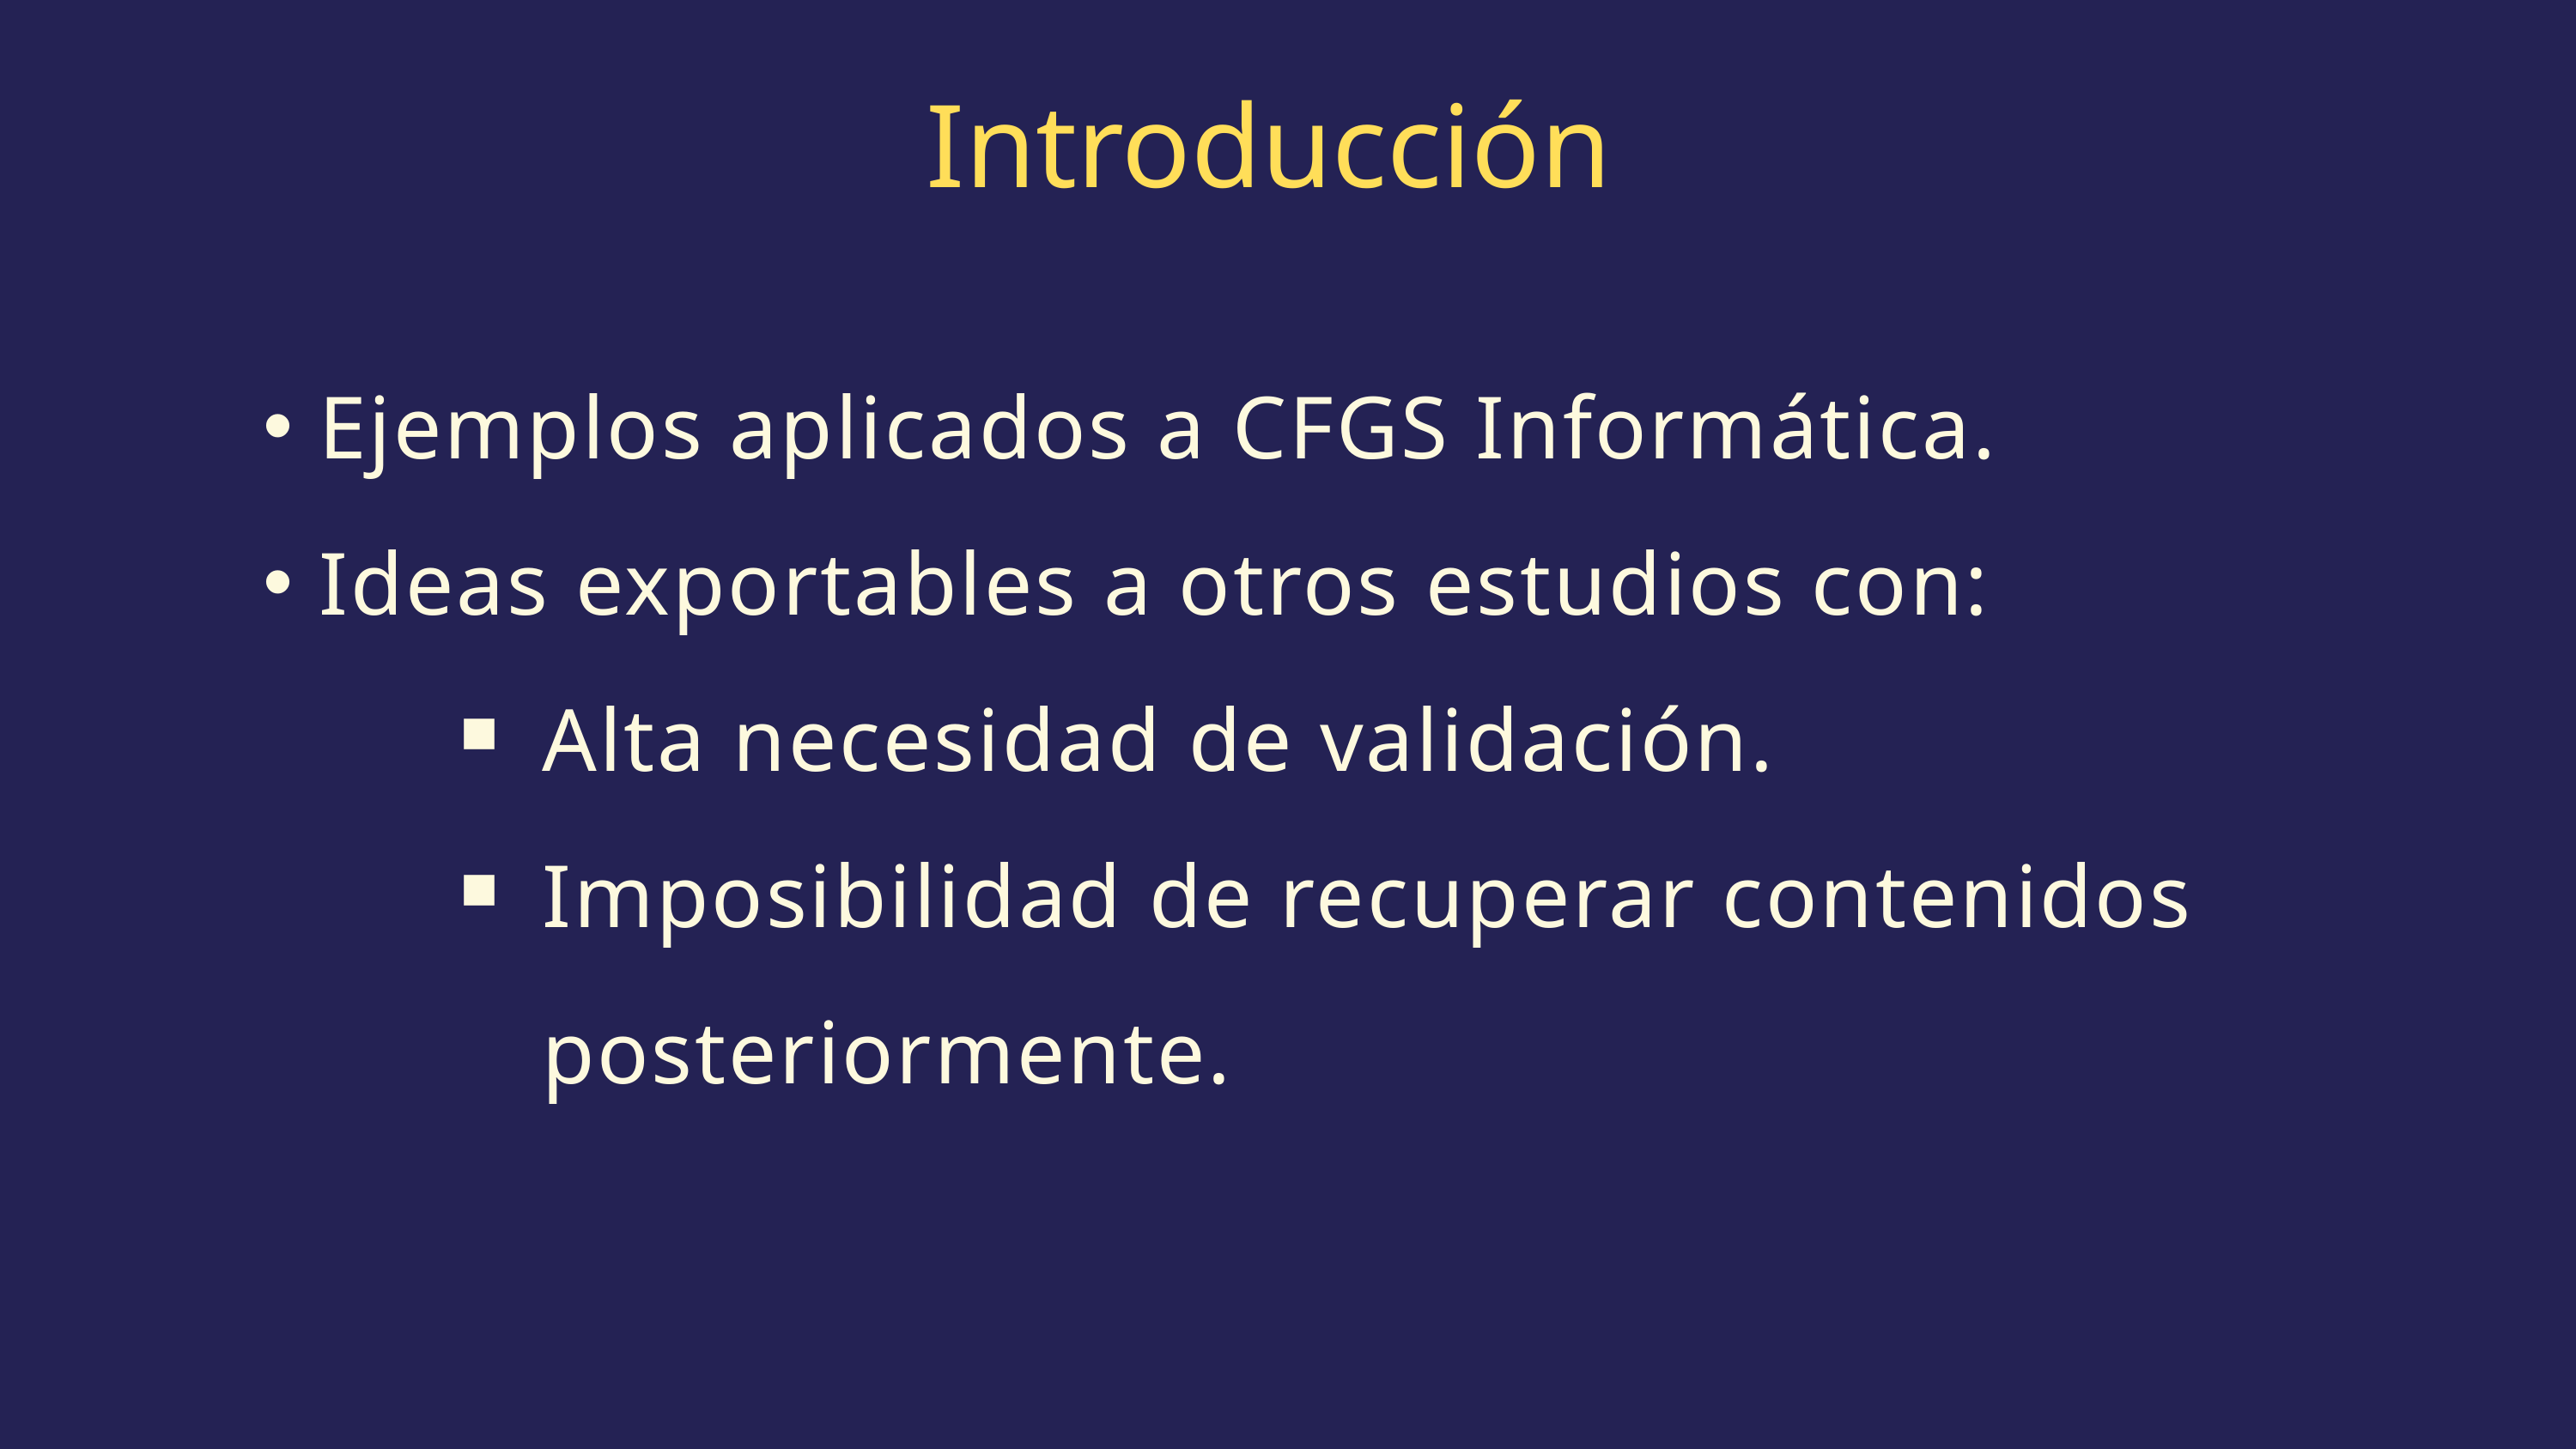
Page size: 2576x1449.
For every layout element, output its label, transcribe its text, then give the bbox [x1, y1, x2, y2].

text_box Ejemplos aplicados a CFGS Informática. Ideas exportables a otros estudios con: Alta necesidad de validación. Imposibilidad de recuperar contenidos posteriormente. [207, 319, 2331, 1101]
text_box Introducción [0, 84, 2538, 210]
